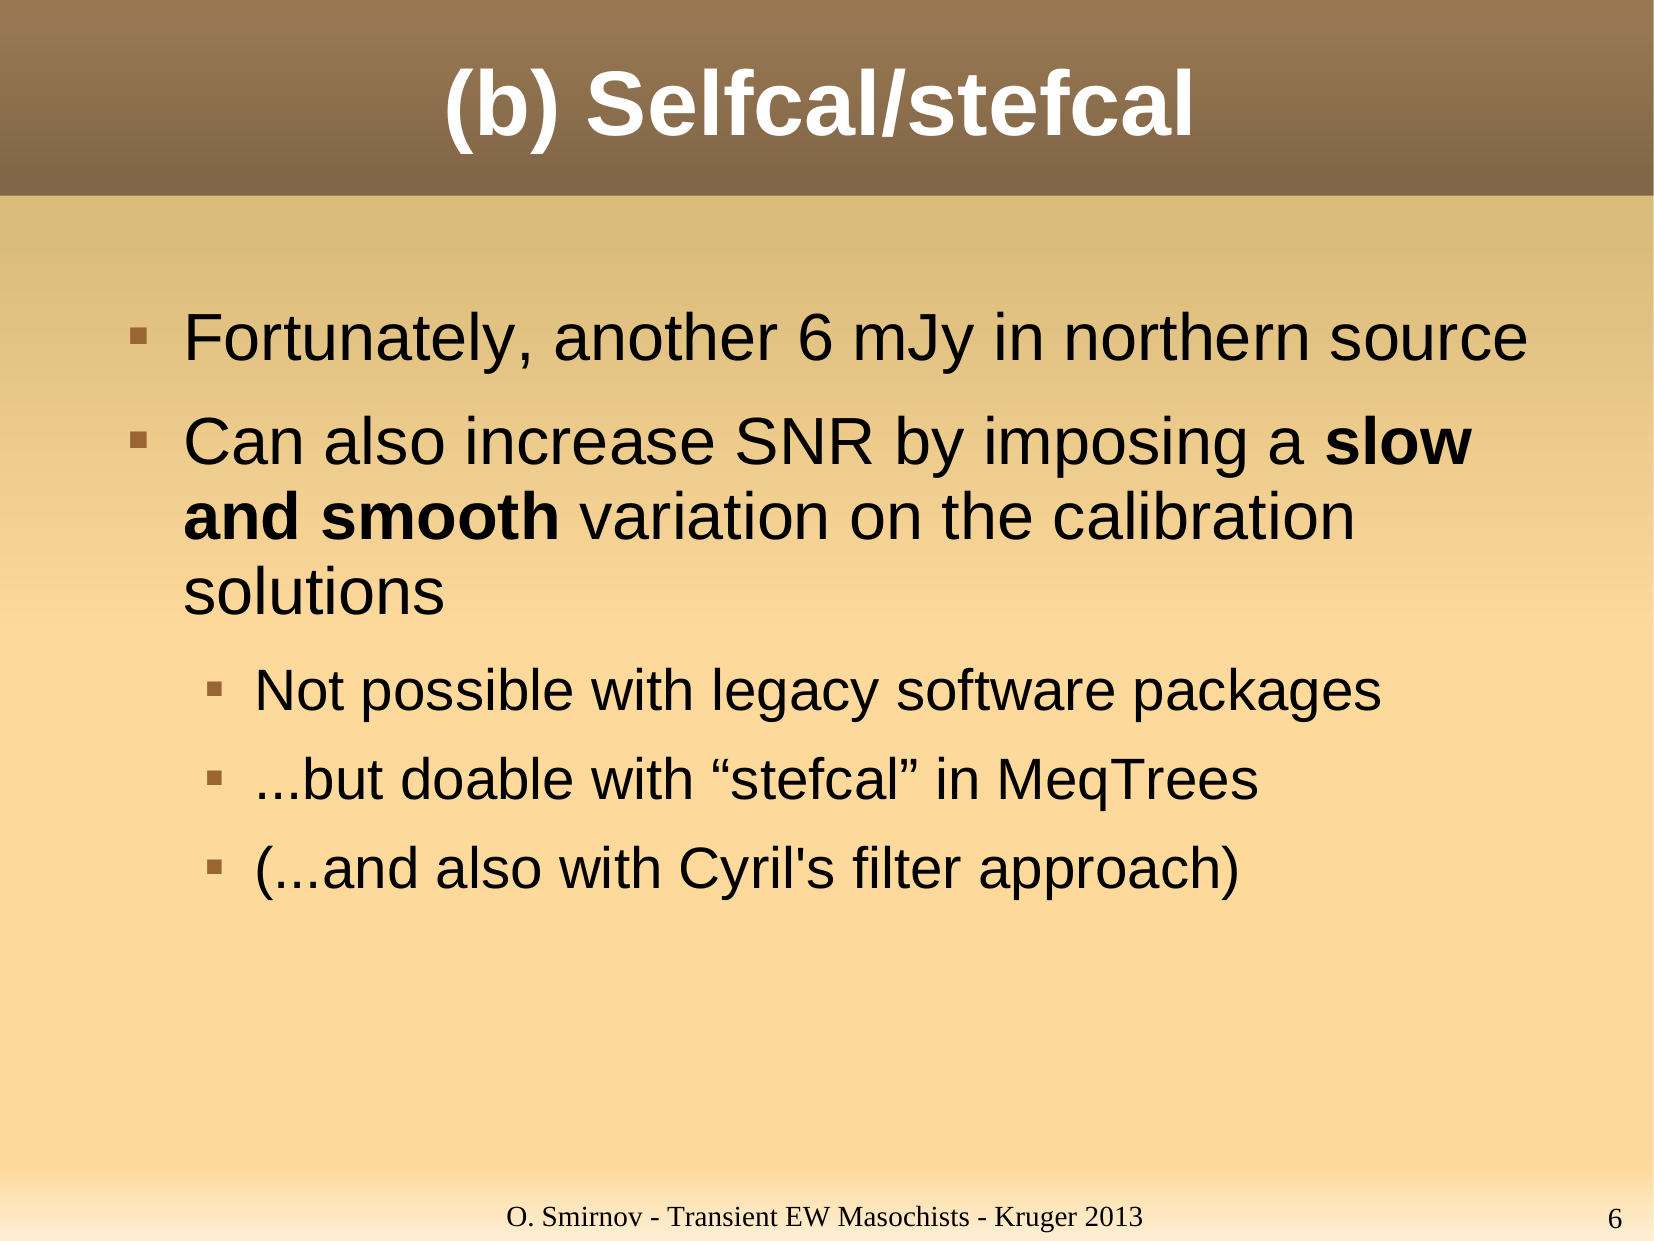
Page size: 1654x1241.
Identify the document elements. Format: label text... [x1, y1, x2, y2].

title (b) Selfcal/stefcal [76, 0, 1565, 208]
picture [0, 0, 1654, 1241]
list Fortunately, another 6 mJy in northern source Can also increase SNR by imposing a slow and smooth variation on the calibration solutions Not possible with legacy software packages ...but doable with “stefcal” in MeqTrees (...and also with Cyril's filter approach) [112, 300, 1601, 1119]
